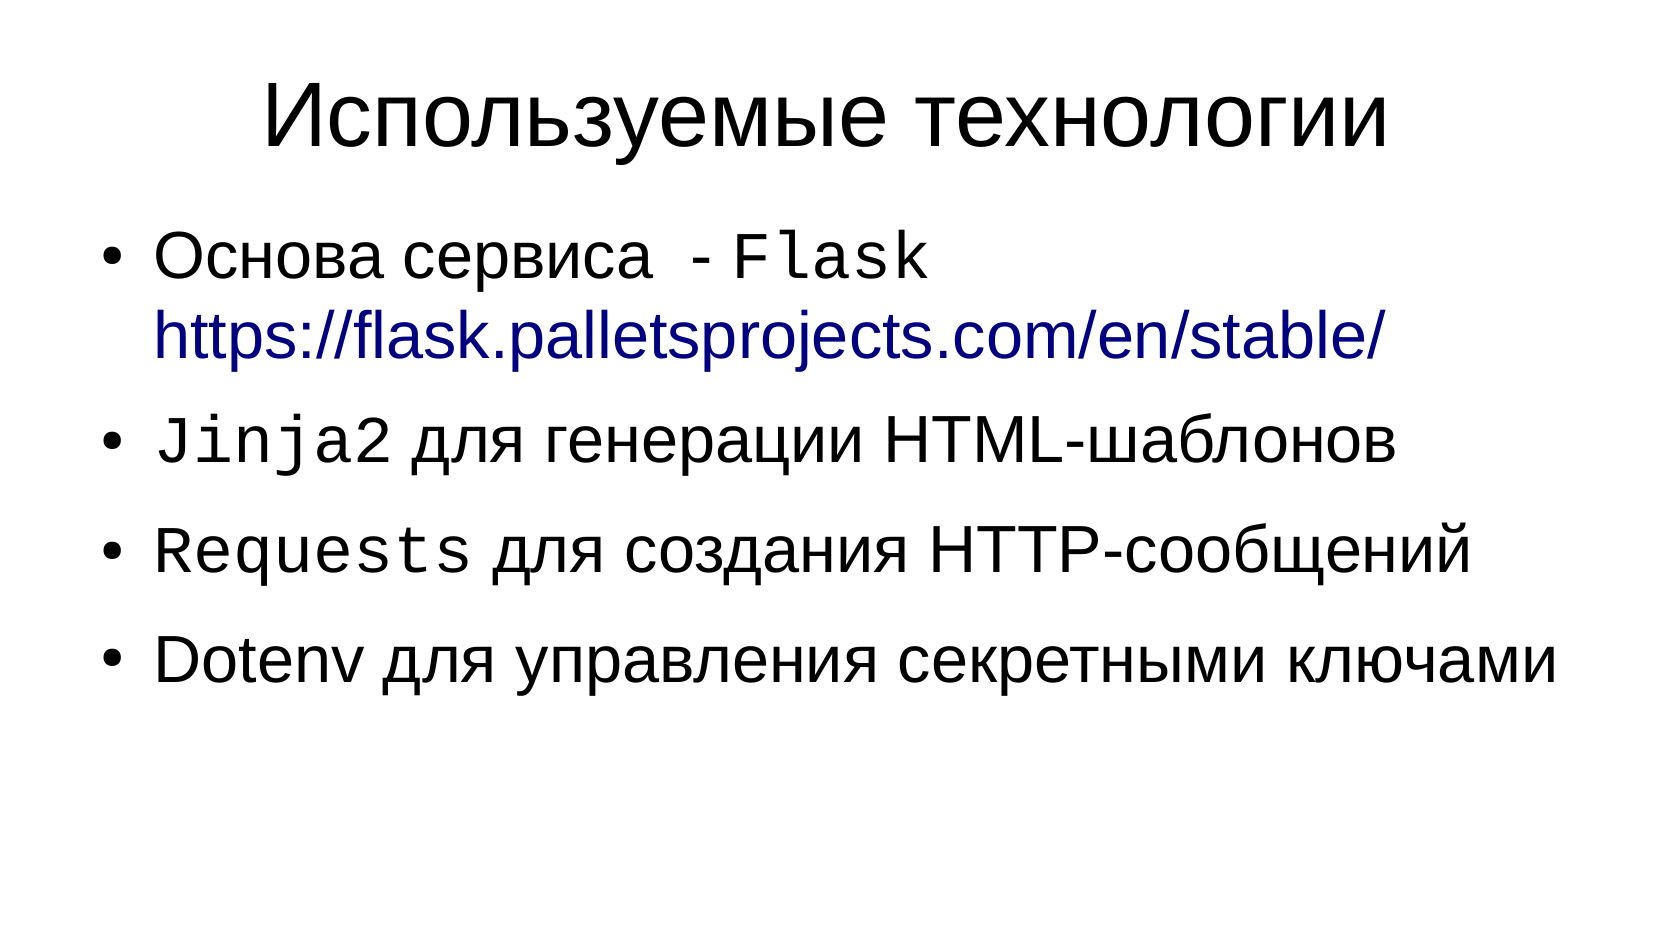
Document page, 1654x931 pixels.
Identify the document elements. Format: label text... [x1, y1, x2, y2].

list Основа сервиса - Flask https://flask.palletsprojects.com/en/stable/ Jinja2 для генерации HTML-шаблонов Requests для создания HTTP-сообщений Dotenv для управления секретными ключами [82, 217, 1571, 758]
title Используемые технологии [82, 37, 1571, 193]
